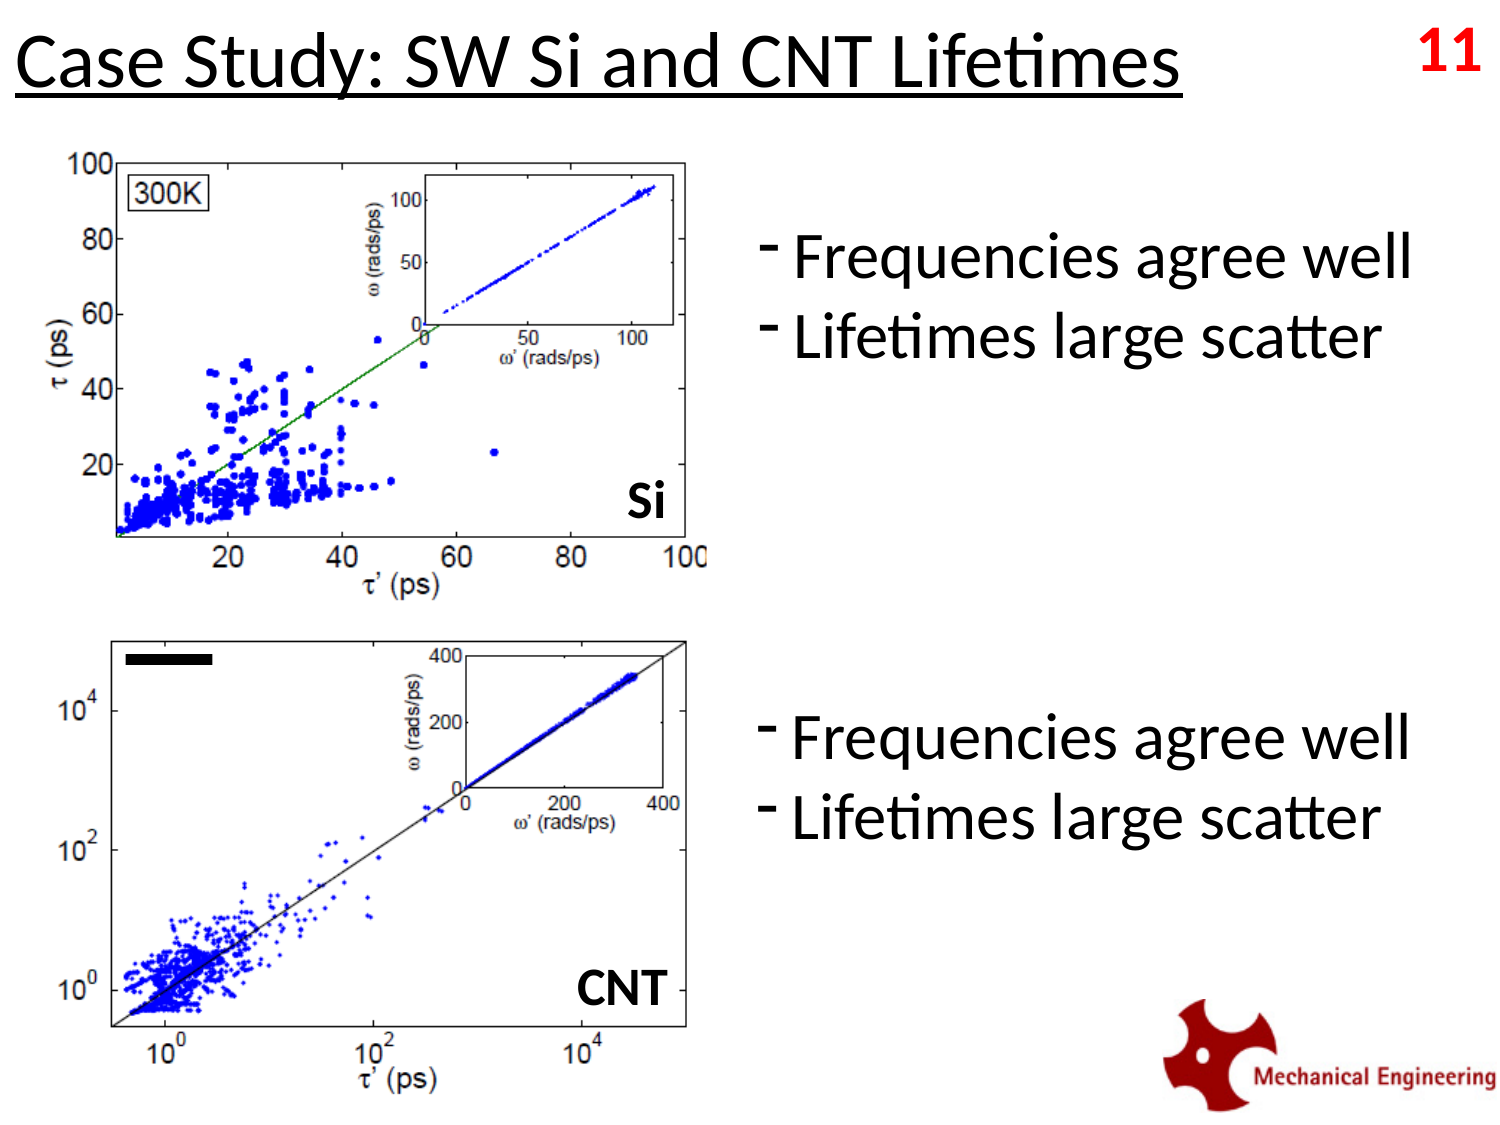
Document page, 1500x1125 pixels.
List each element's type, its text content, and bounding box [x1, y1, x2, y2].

text_box Si [612, 456, 688, 537]
text_box 11 [1400, 0, 1498, 93]
text_box Frequencies agree well Lifetimes large scatter [741, 685, 1463, 861]
text_box Frequencies agree well Lifetimes large scatter [743, 204, 1465, 380]
picture [1162, 999, 1497, 1113]
title Case Study: SW Si and CNT Lifetimes [0, 0, 1500, 150]
picture [0, 150, 738, 1113]
text_box CNT [562, 944, 700, 1024]
